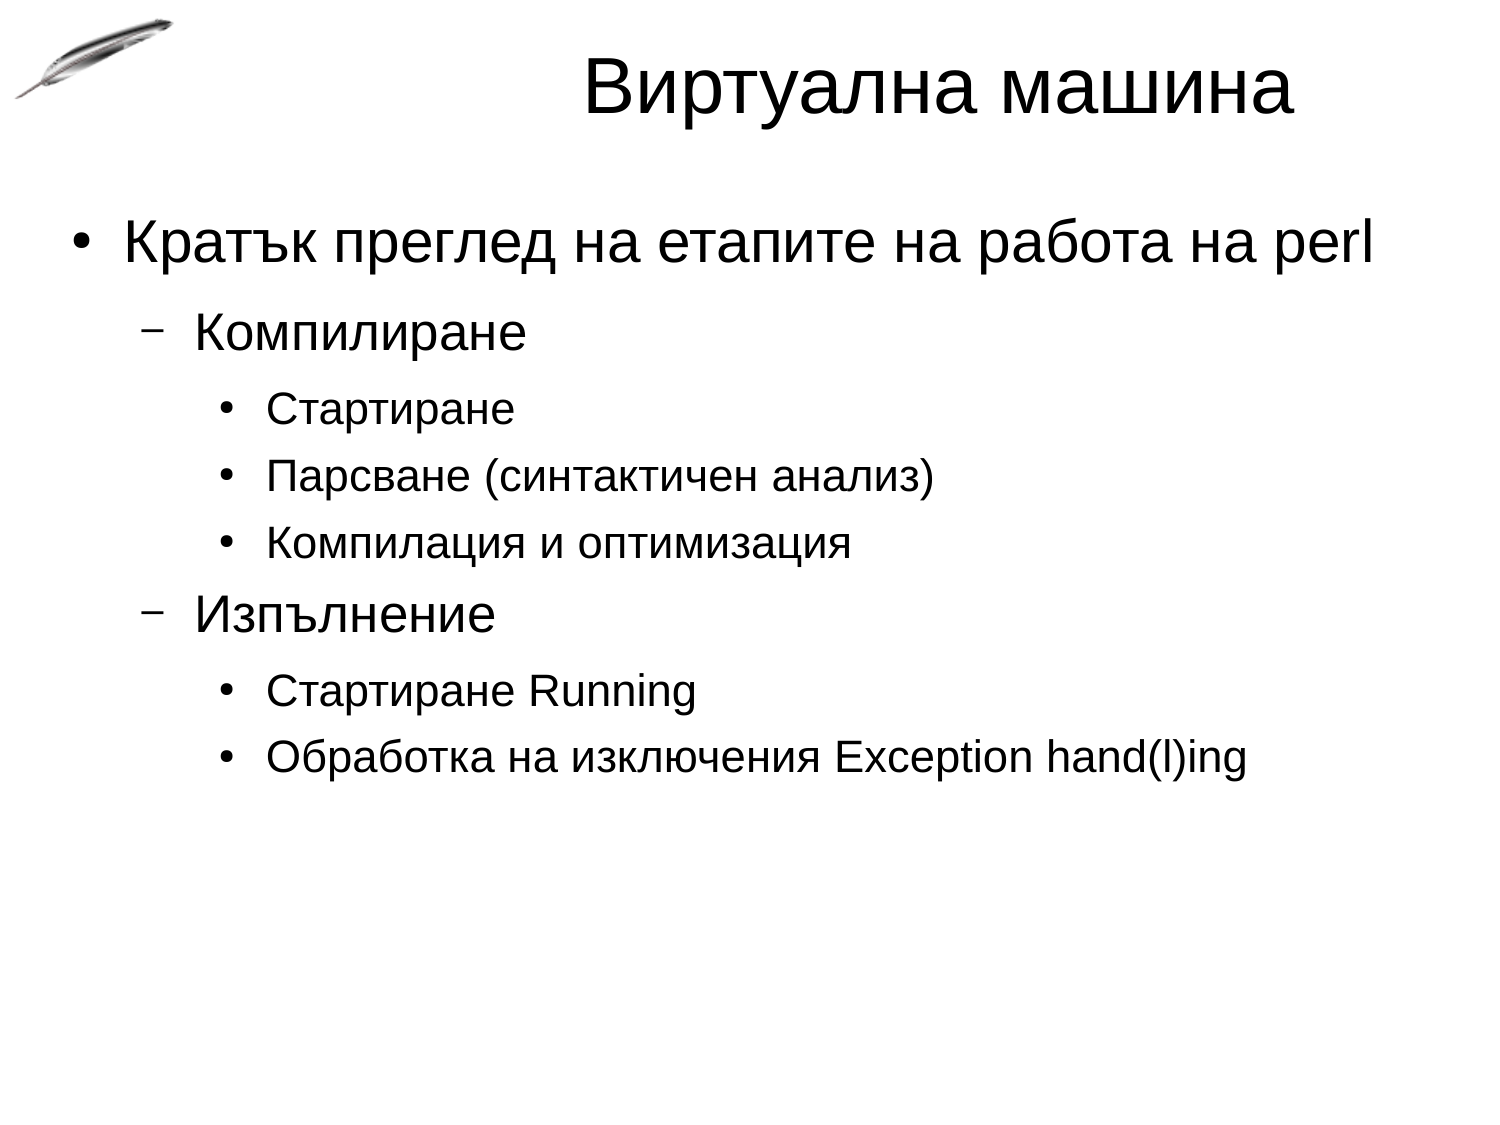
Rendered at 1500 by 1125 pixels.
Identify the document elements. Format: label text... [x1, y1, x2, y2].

title Виртуална машина [419, 0, 1459, 176]
picture [11, 17, 179, 101]
list Кратък преглед на етапите на работа на perl Компилиране Стартиране Парсване (синтактичен анализ) Компилация и оптимизация Изпълнение Стартиране Running Обработка на изключения Exception hand(l)ing [53, 207, 1447, 1084]
